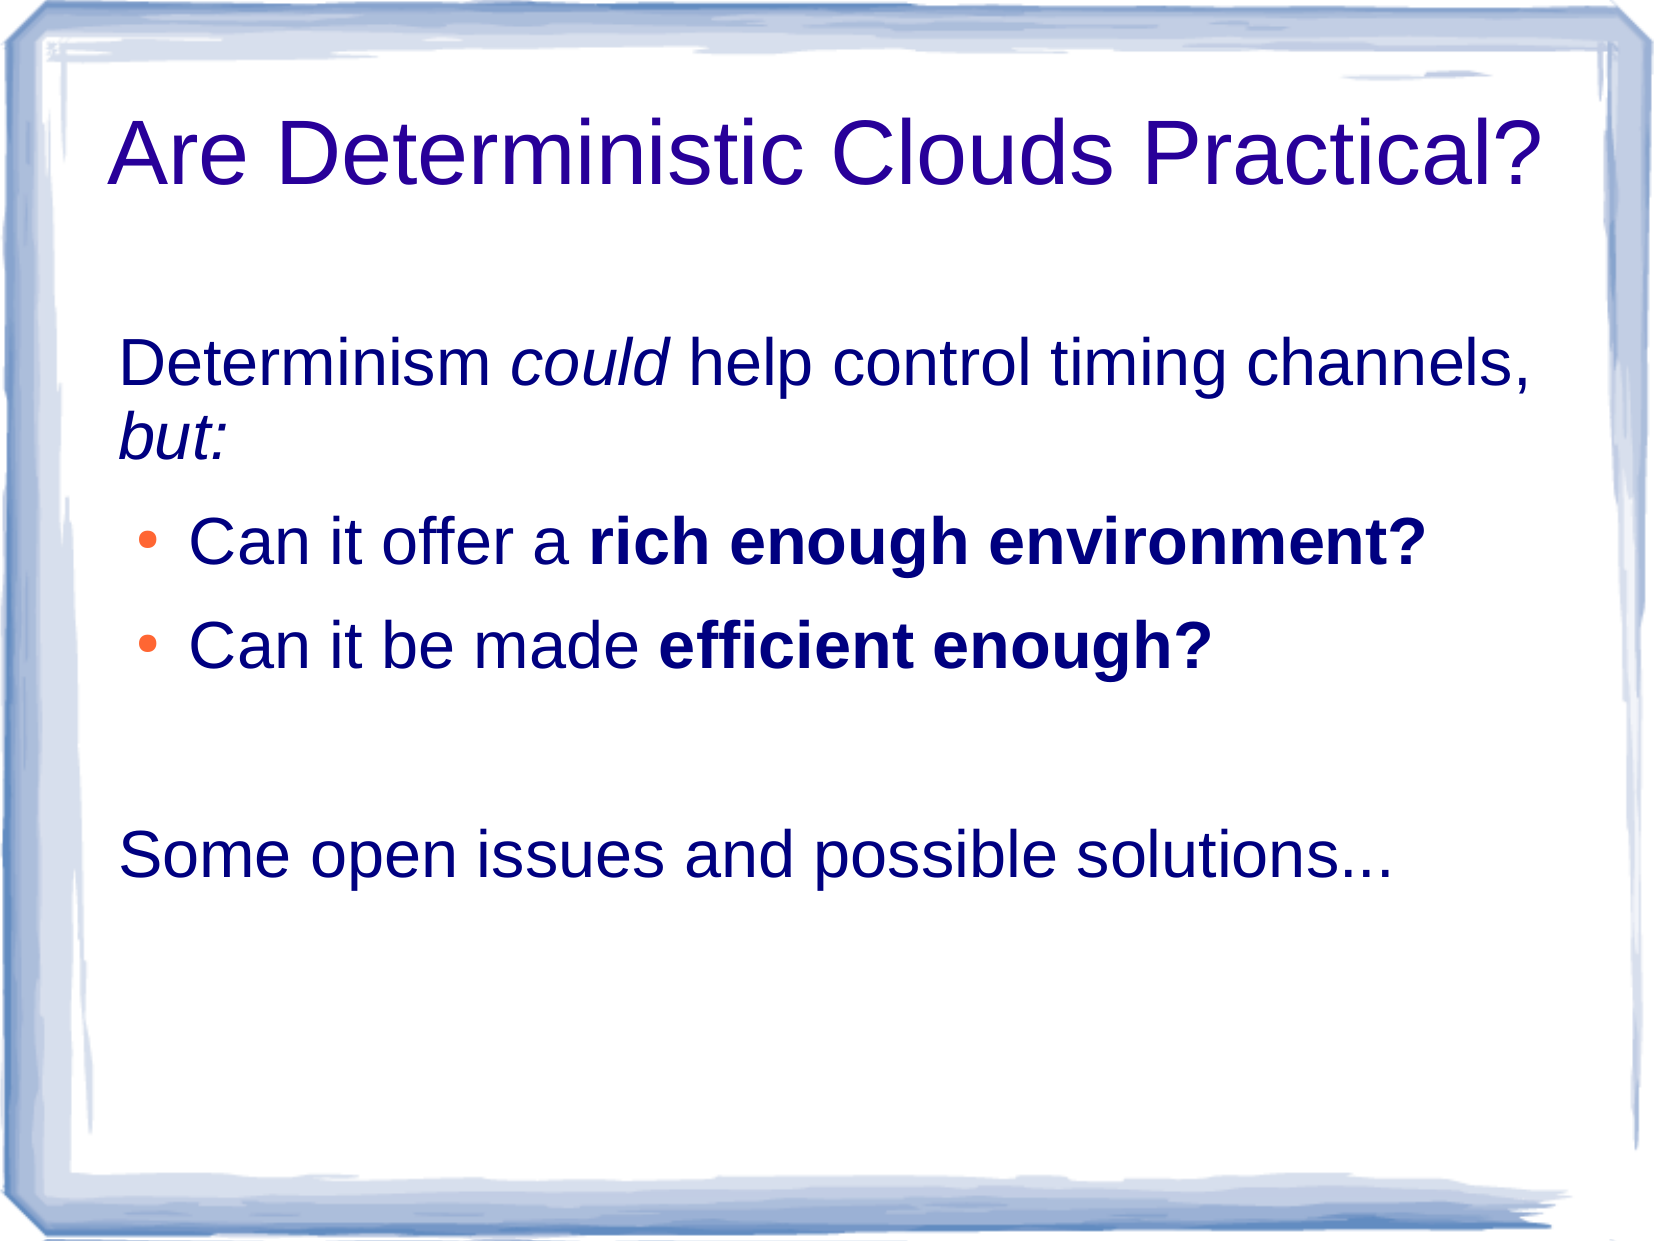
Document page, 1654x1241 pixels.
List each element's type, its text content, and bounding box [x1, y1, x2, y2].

picture [0, 0, 1654, 1241]
list Determinism could help control timing channels, but: Can it offer a rich enough environment? Can it be made efficient enough? Some open issues and possible solutions... [118, 324, 1571, 990]
title Are Deterministic Clouds Practical? [82, 56, 1571, 250]
